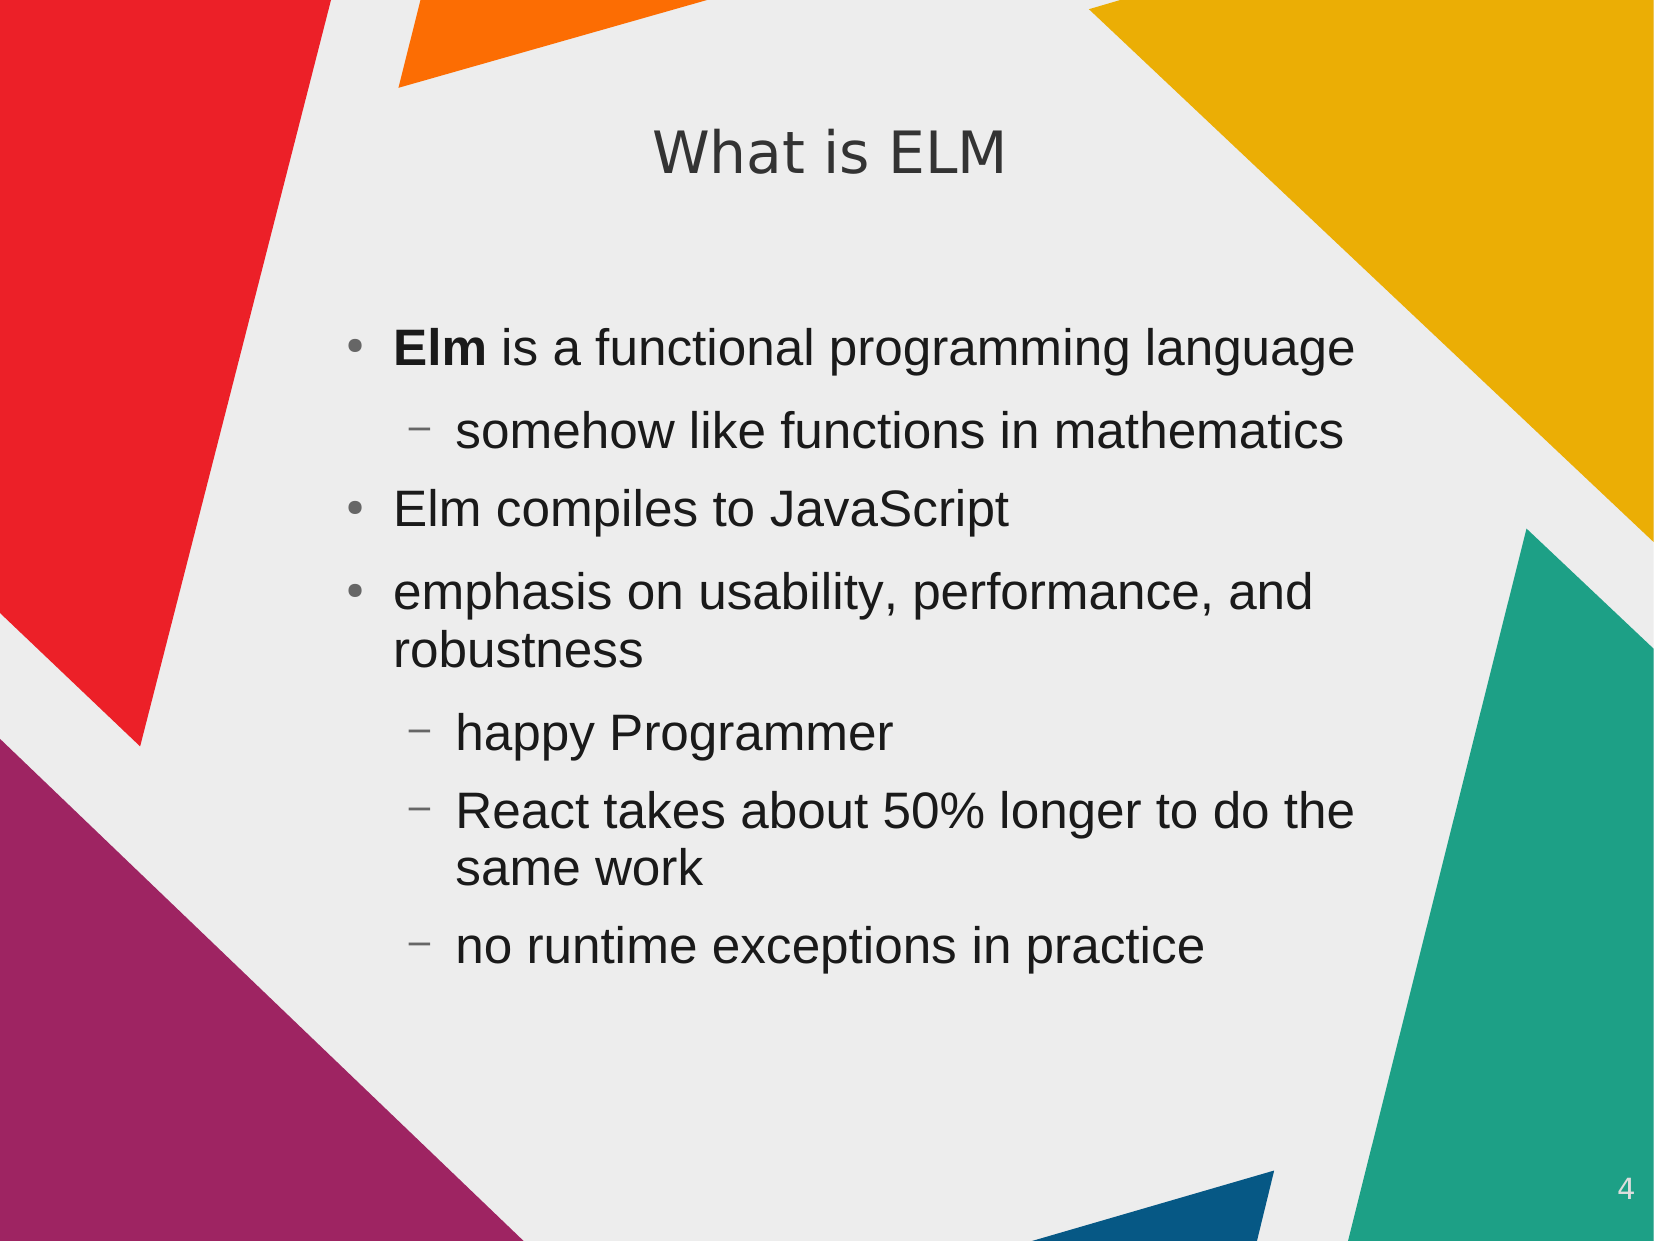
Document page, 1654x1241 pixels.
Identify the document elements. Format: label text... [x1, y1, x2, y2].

title What is ELM [289, 49, 1372, 257]
list Elm is a functional programming language somehow like functions in mathematics Elm compiles to JavaScript emphasis on usability, performance, and robustness happy Programmer React takes about 50% longer to do the same work no runtime exceptions in practice [330, 318, 1359, 1016]
